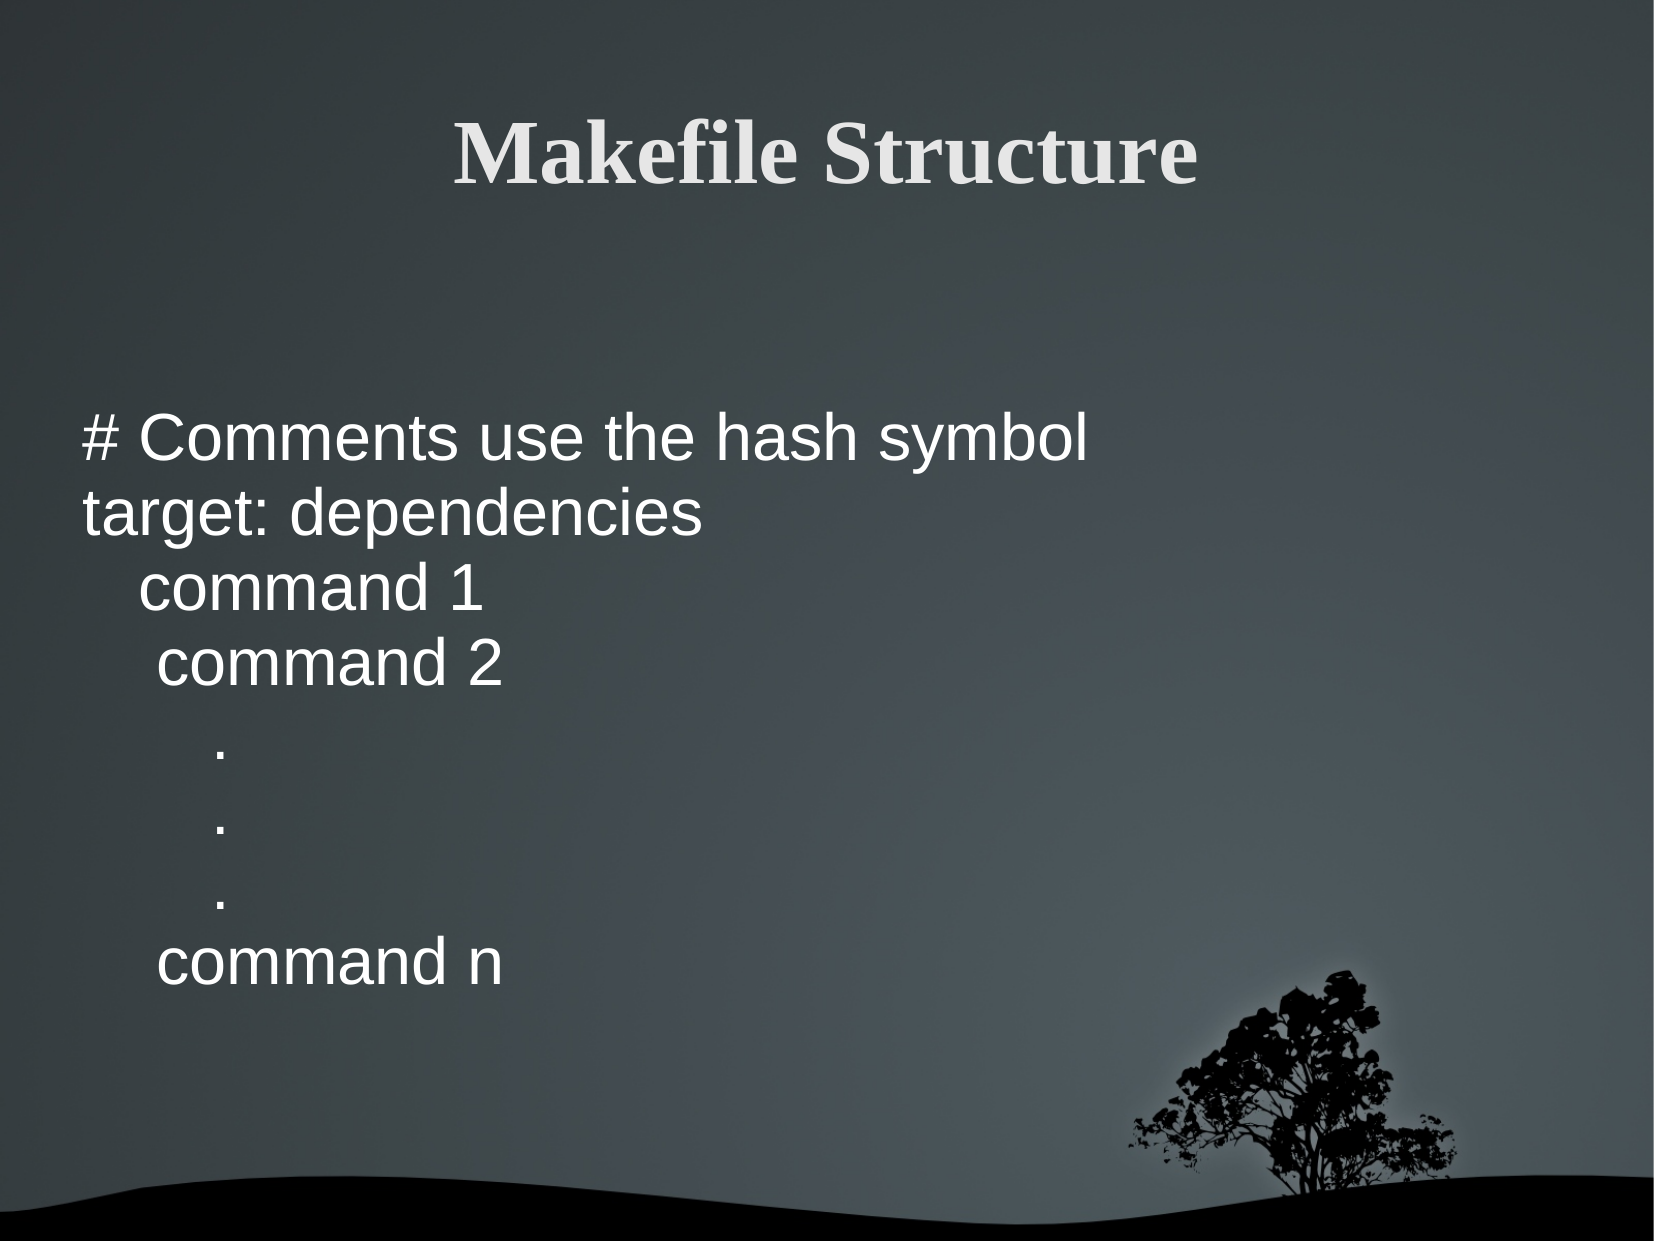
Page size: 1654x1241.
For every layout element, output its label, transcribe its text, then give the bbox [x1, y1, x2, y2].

subtitle # Comments use the hash symbol target: dependencies command 1 command 2 . . . command n [82, 290, 1571, 1109]
title Makefile Structure [82, 49, 1571, 257]
picture [0, 0, 1654, 1241]
